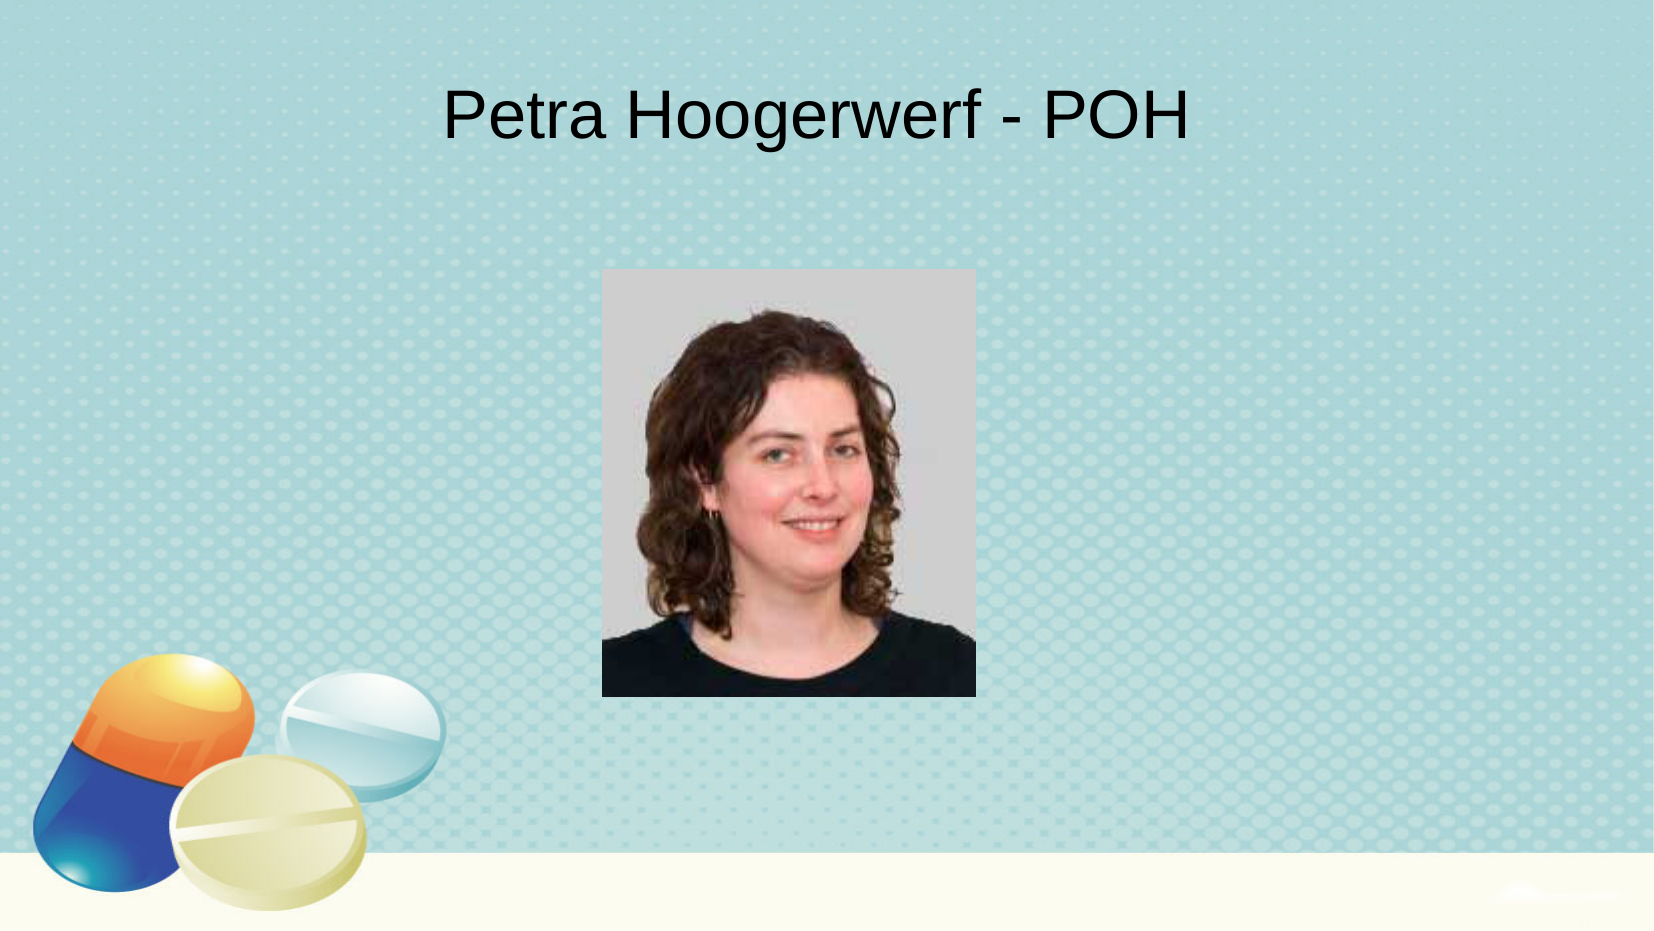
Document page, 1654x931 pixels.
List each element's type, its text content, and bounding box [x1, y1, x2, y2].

title Petra Hoogerwerf - POH [82, 37, 1571, 193]
picture [0, 0, 1654, 931]
